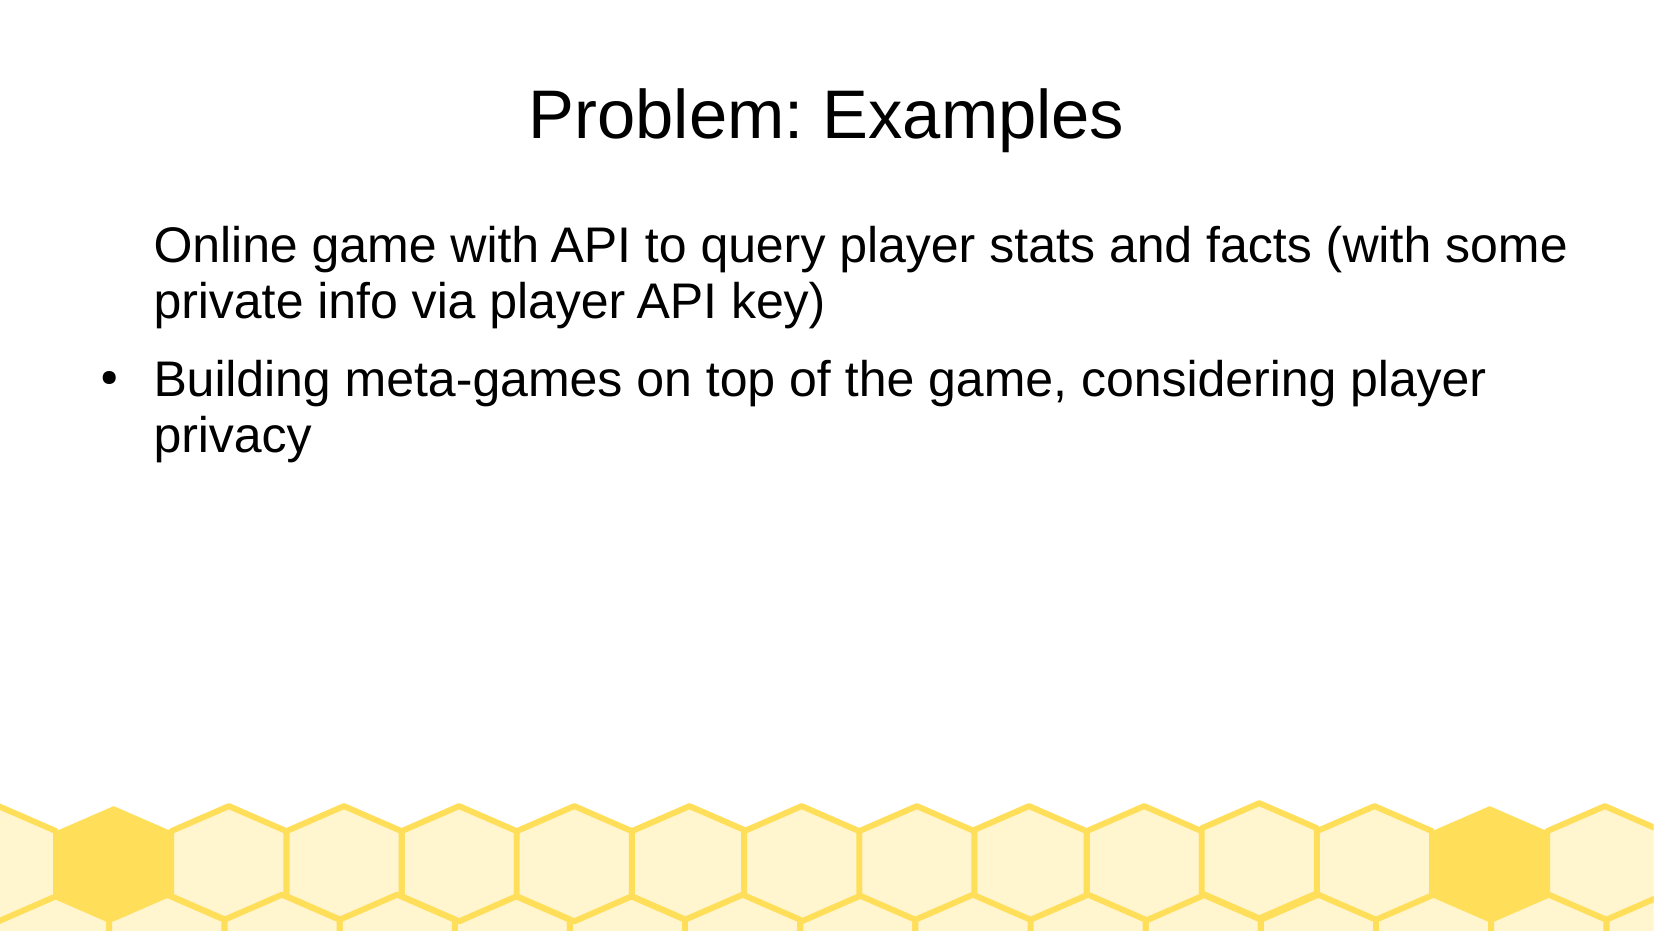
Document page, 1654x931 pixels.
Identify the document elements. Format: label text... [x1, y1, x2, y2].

title Problem: Examples [82, 37, 1571, 193]
list Online game with API to query player stats and facts (with some private info via player API key) Building meta-games on top of the game, considering player privacy [82, 217, 1571, 758]
